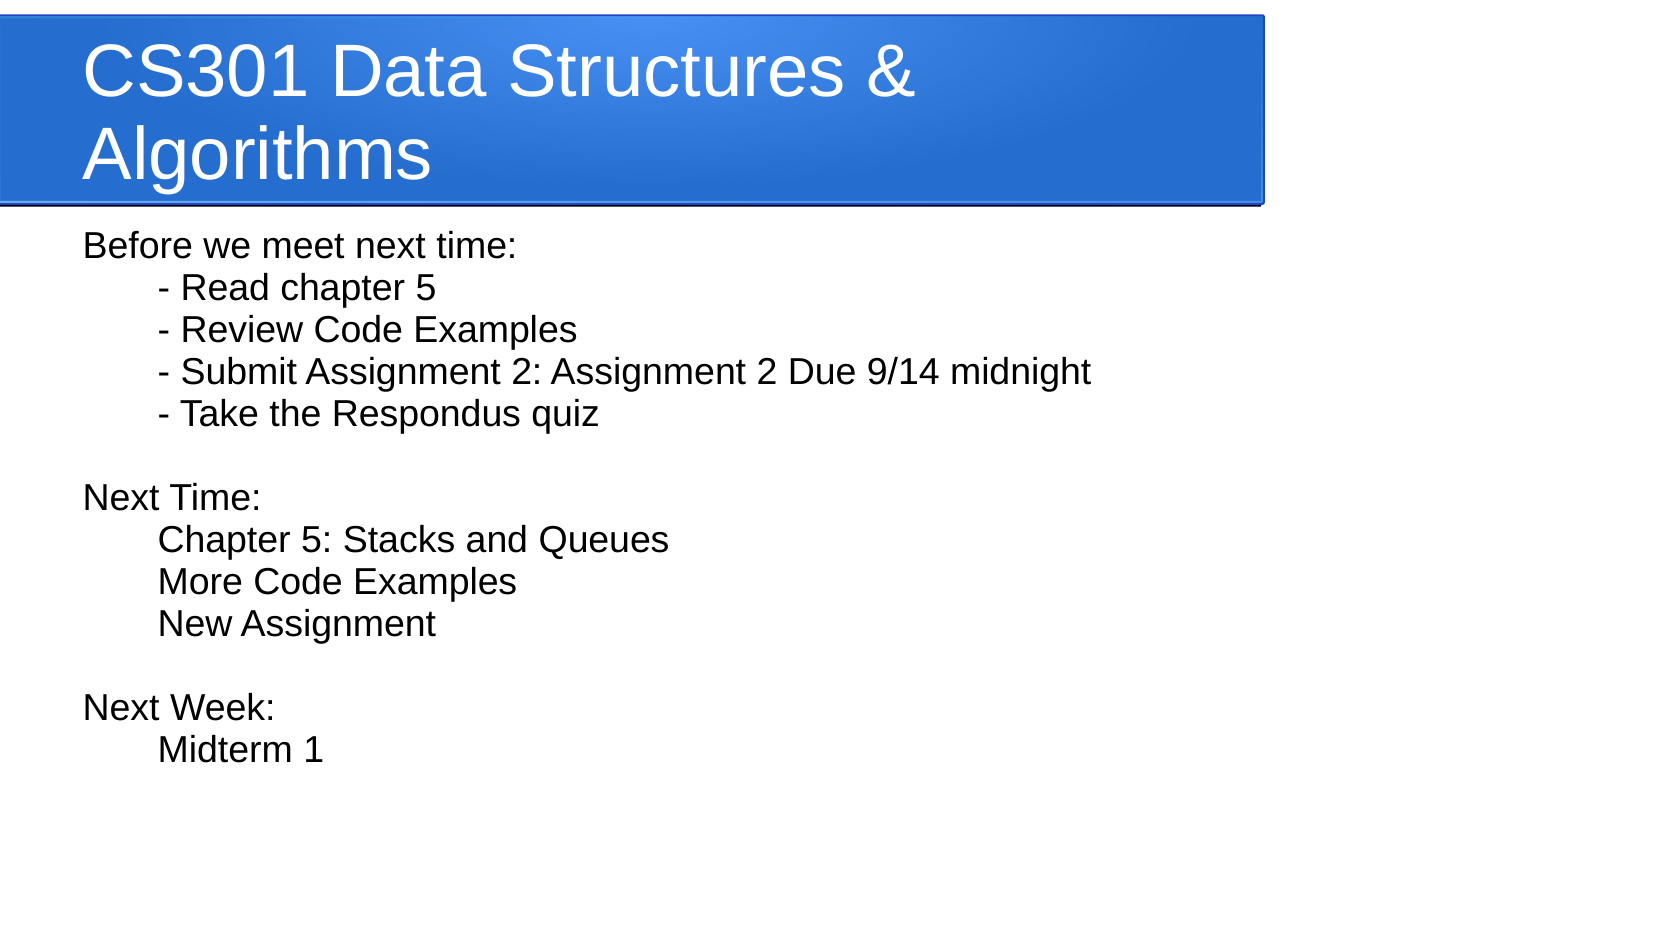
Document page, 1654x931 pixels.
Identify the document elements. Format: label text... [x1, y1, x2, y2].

subtitle Before we meet next time: - Read chapter 5 - Review Code Examples - Submit Assignment 2: Assignment 2 Due 9/14 midnight - Take the Respondus quiz Next Time: Chapter 5: Stacks and Queues More Code Examples New Assignment Next Week: Midterm 1 [82, 224, 1096, 855]
title CS301 Data Structures & Algorithms [82, 29, 1235, 196]
